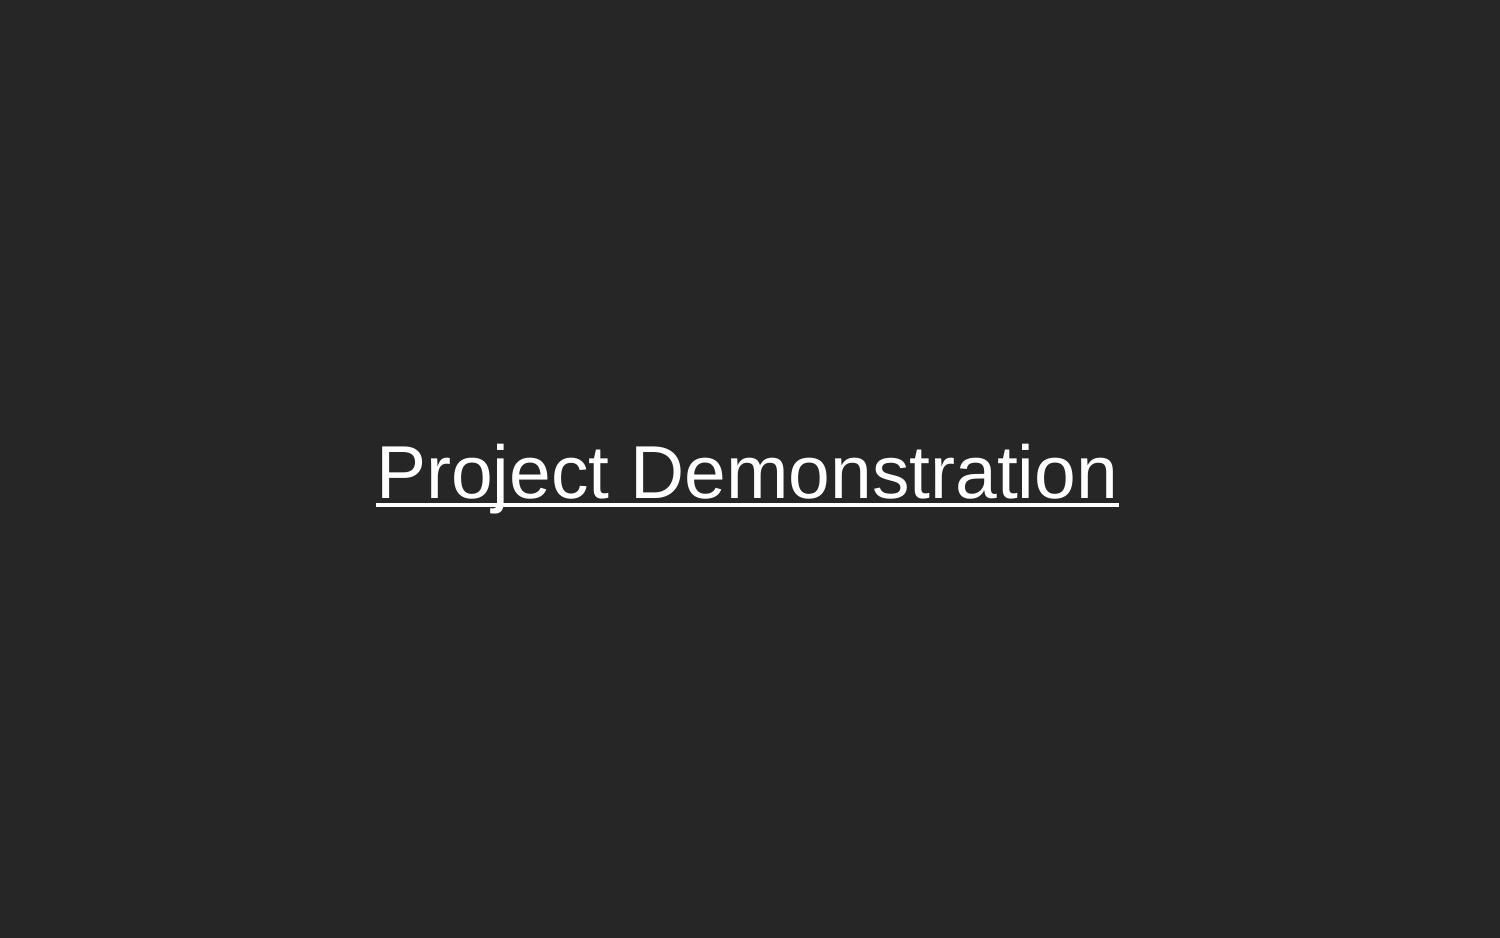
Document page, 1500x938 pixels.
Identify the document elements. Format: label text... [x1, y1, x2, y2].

text_box Project Demonstration [112, 368, 1388, 570]
